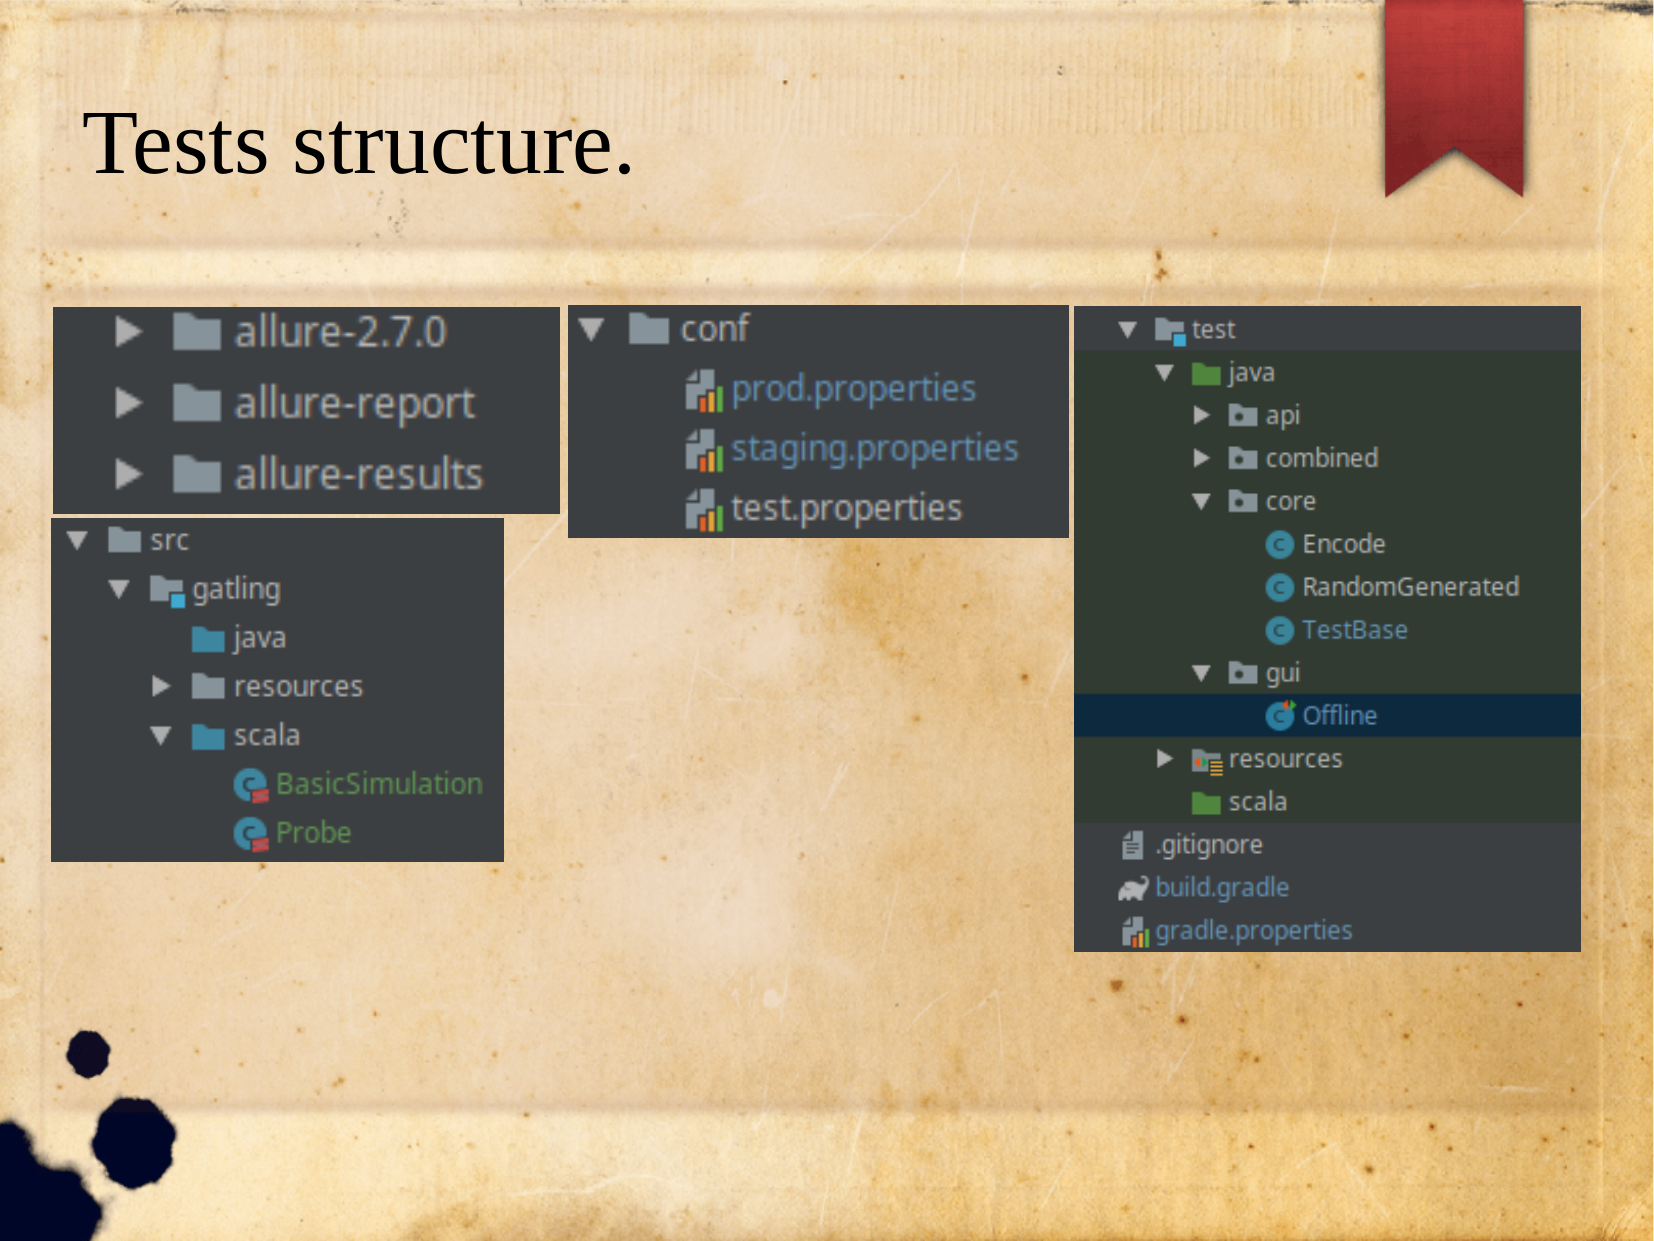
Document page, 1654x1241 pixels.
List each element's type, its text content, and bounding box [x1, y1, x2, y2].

title Tests structure. [82, 49, 1347, 237]
picture [0, 0, 1654, 1241]
